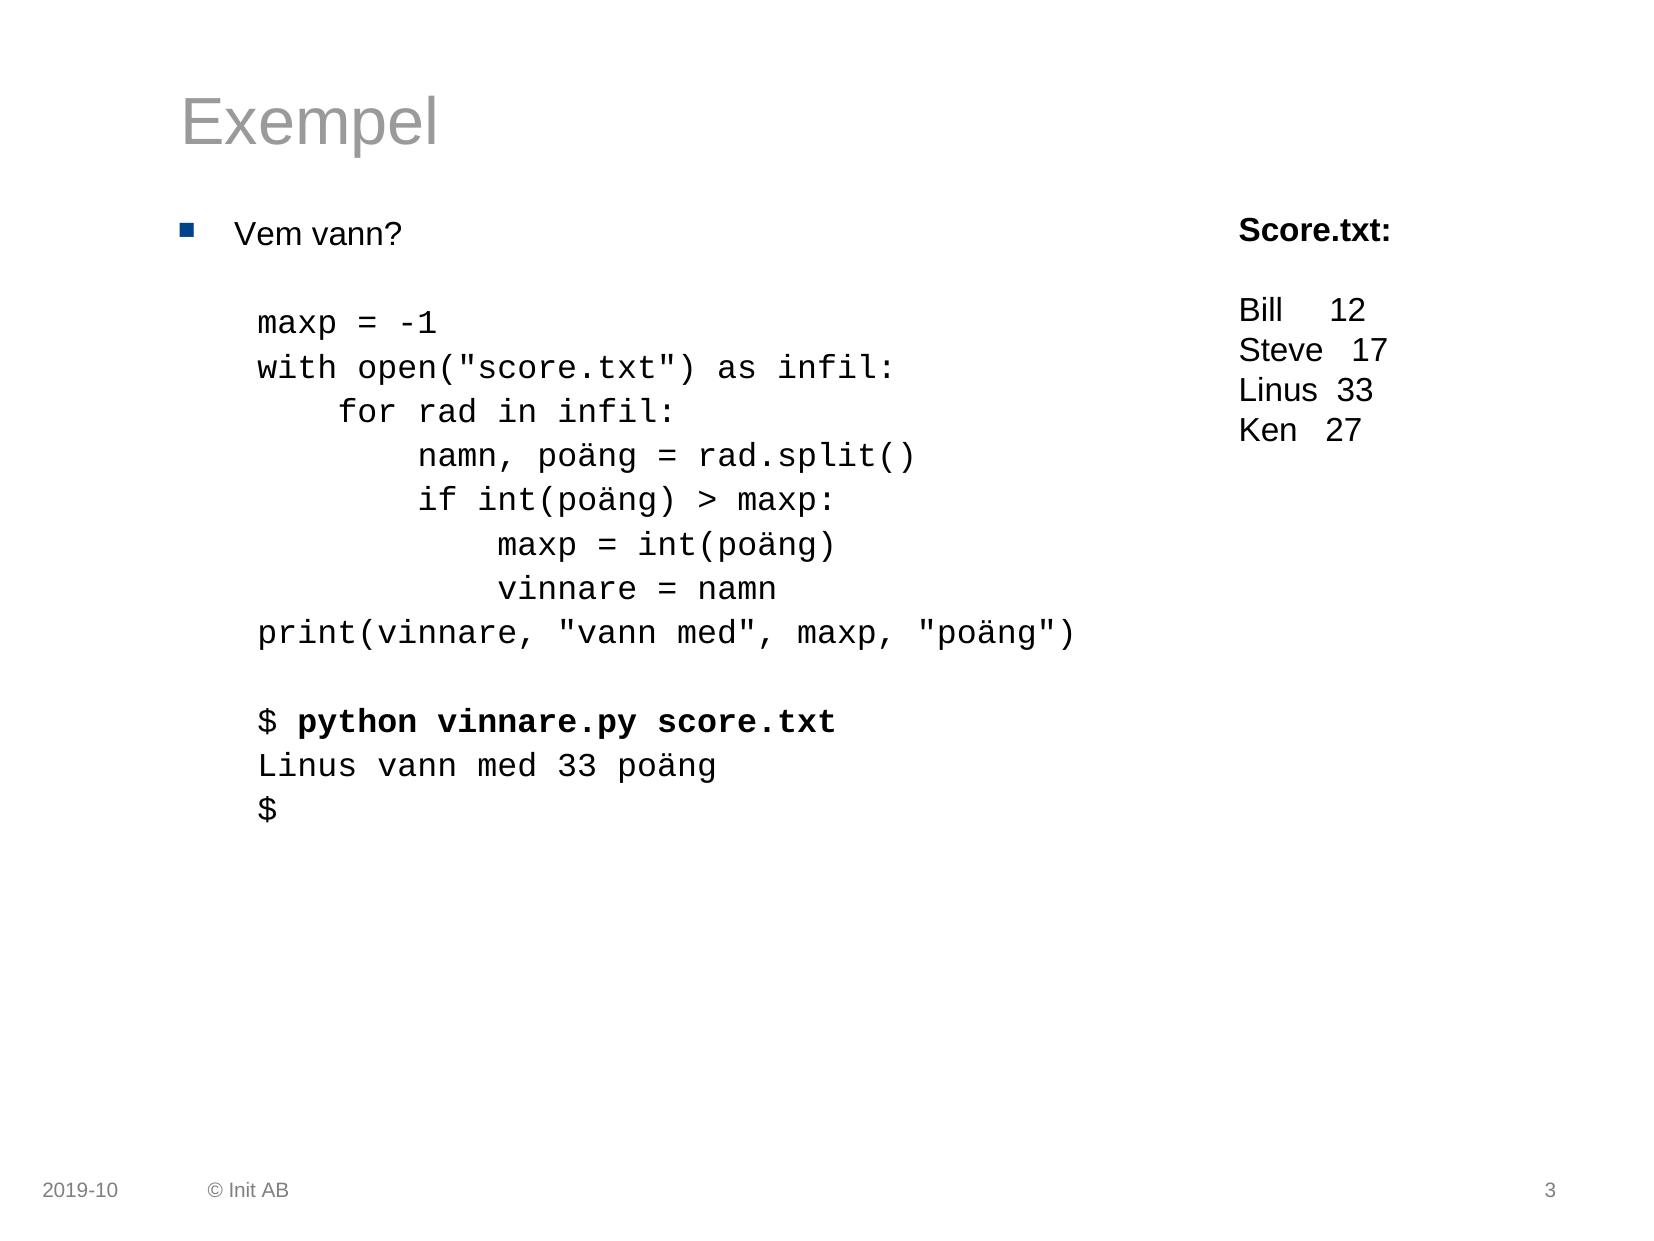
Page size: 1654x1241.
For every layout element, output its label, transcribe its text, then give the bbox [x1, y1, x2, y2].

text_box Score.txt: Bill 12 Steve 17 Linus 33 Ken 27 [1223, 201, 1446, 482]
text_box <nummer> [1488, 1143, 1571, 1210]
text_box 2019-10 [27, 1143, 166, 1210]
text_box Exempel [165, 0, 1489, 166]
text_box © Init AB [192, 1143, 1461, 1210]
text_box Vem vann? maxp = -1 with open("score.txt") as infil: for rad in infil: namn, poäng = rad.split() if int(poäng) > maxp: maxp = int(poäng) vinnare = namn print(vinnare, "vann med", maxp, "poäng") $ python vinnare.py score.txt Linus vann med 33 poäng $ [165, 209, 1489, 1061]
